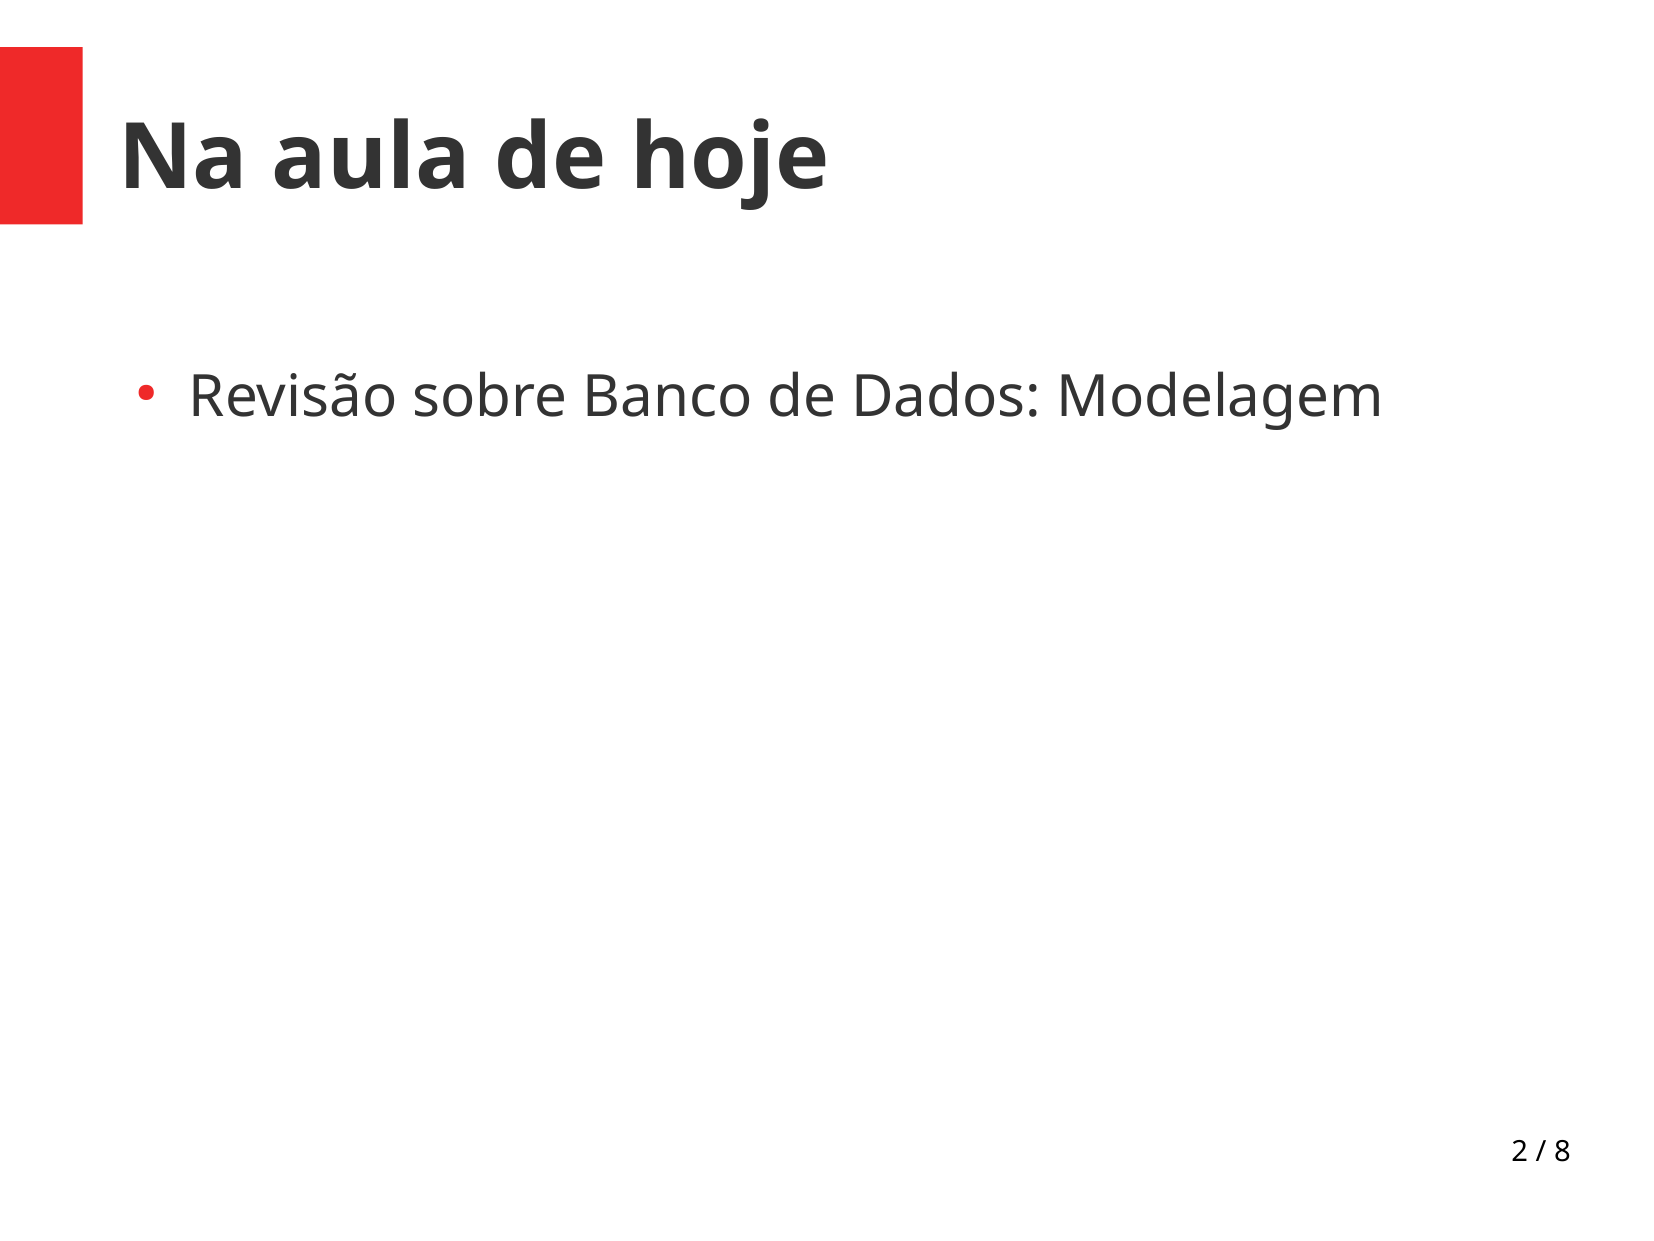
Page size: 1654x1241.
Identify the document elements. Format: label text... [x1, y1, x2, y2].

list Revisão sobre Banco de Dados: Modelagem [118, 354, 1536, 1074]
title Na aula de hoje [118, 49, 1571, 257]
